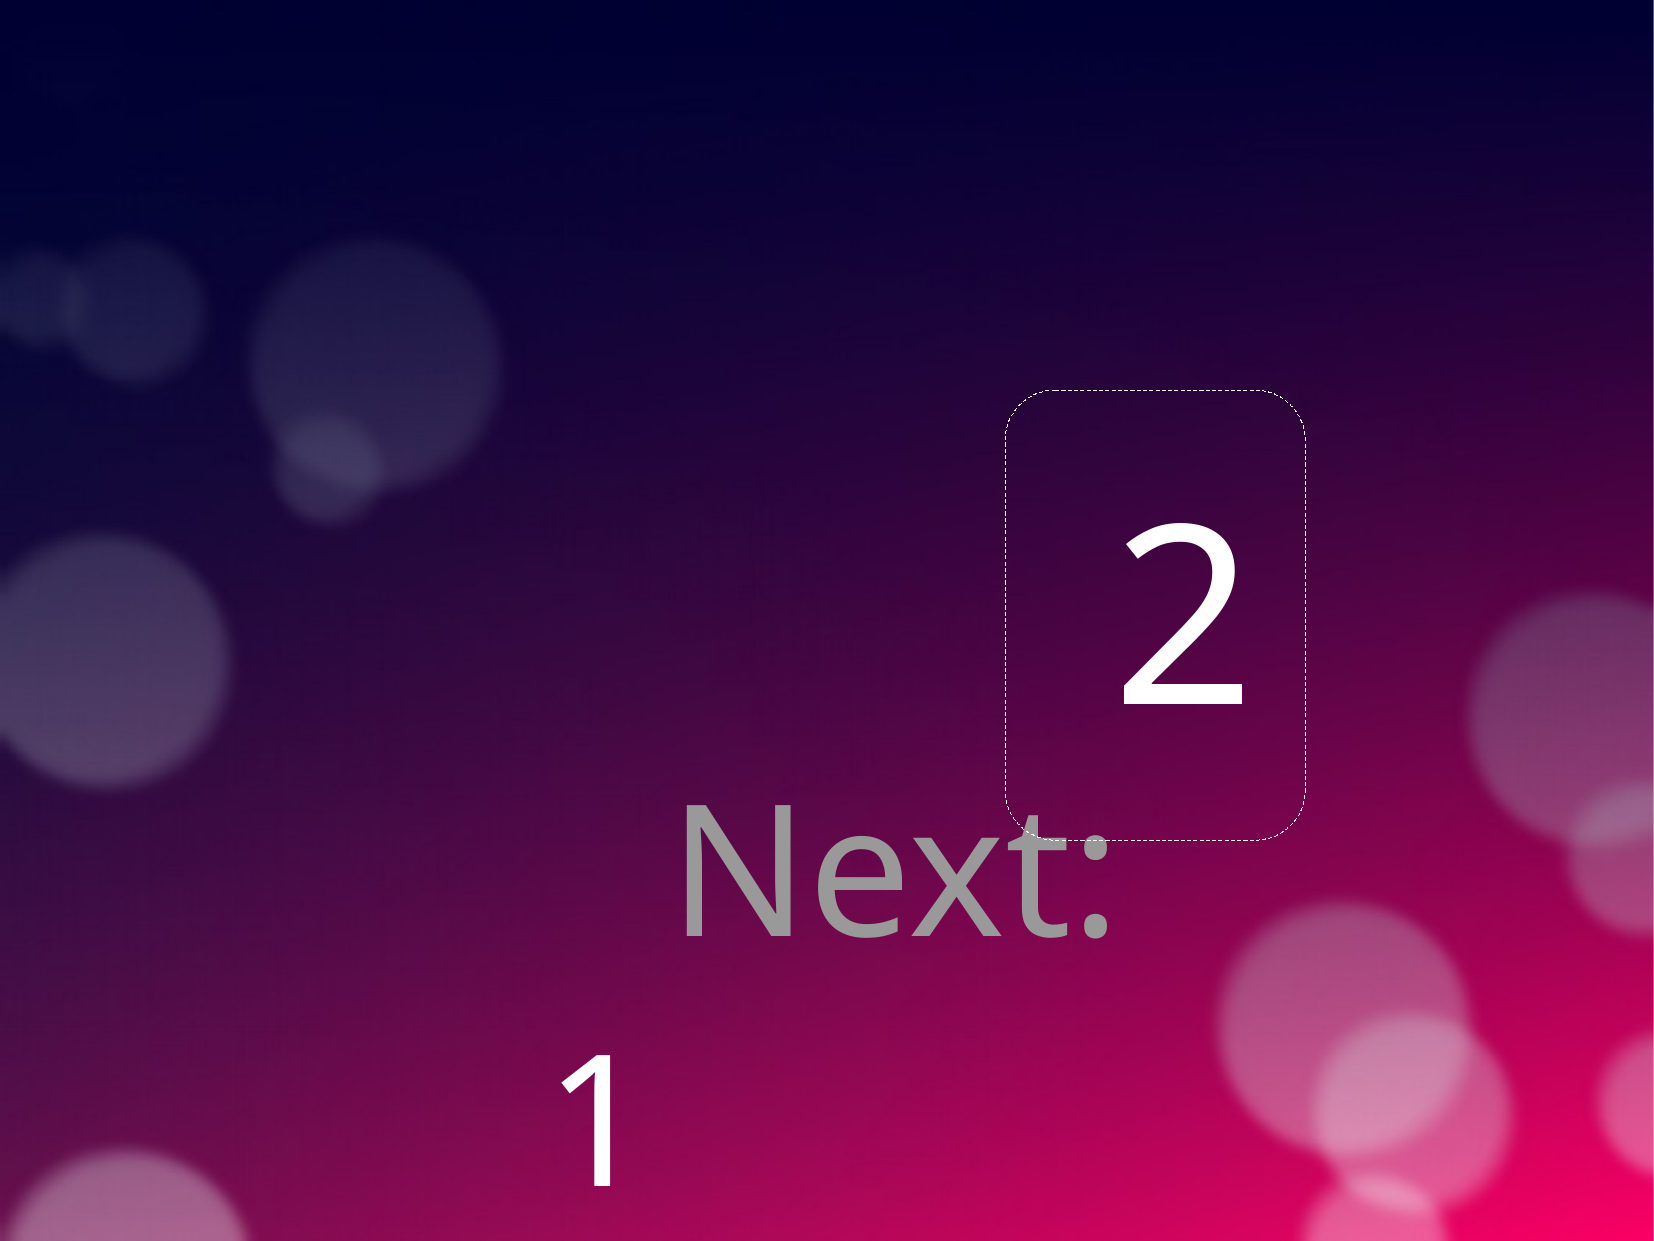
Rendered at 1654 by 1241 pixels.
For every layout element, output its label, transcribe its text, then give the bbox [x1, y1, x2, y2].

picture [0, 0, 1654, 1241]
title 2 [894, 360, 1270, 856]
title Next: 1 [510, 840, 1246, 1141]
